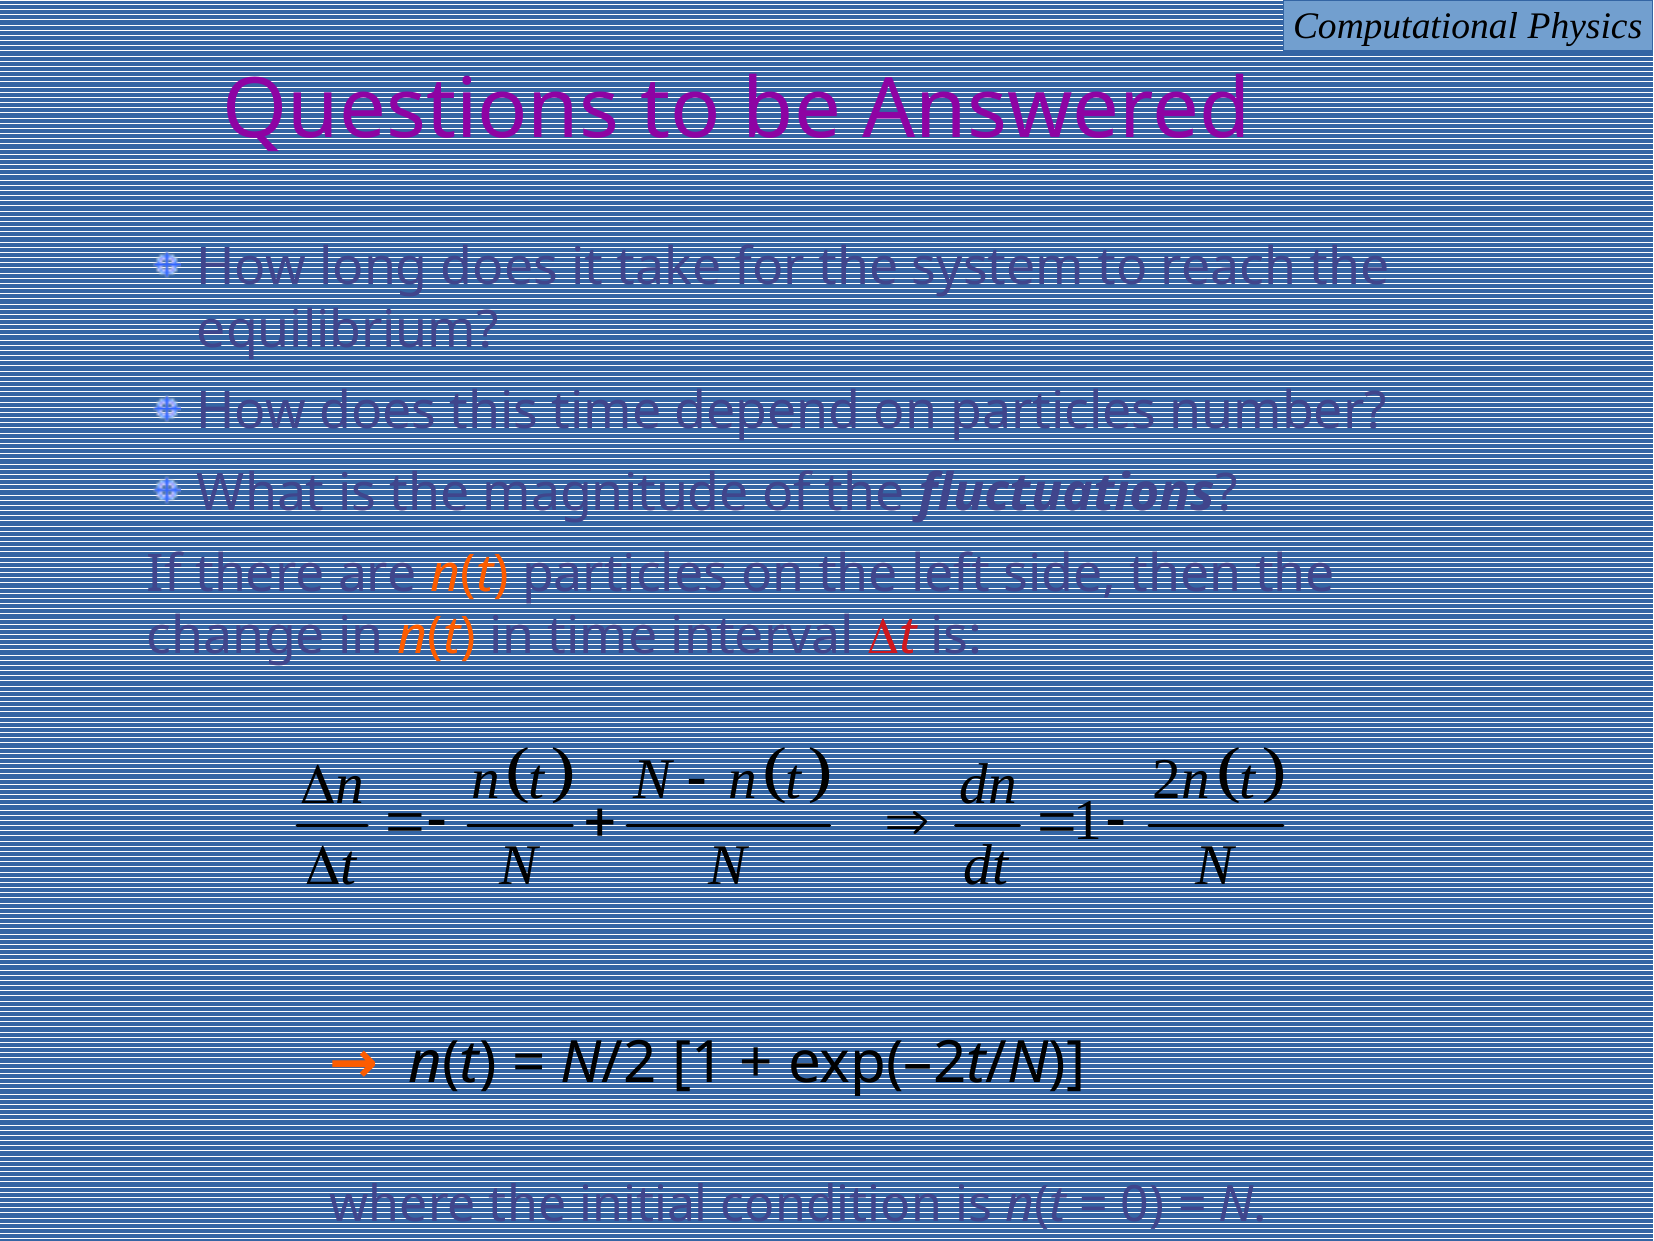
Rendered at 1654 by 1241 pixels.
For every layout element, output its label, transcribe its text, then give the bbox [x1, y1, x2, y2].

title Questions to be Answered [82, 40, 1357, 162]
list How long does it take for the system to reach the equilibrium? How does this time depend on particles number? What is the magnitude of the fluctuations? If there are n(t) particles on the left side, then the change in n(t) in time interval t is: [131, 225, 1407, 739]
chart [287, 738, 1295, 898]
text_box → n(t) = N/2 [1 + exp(–2t/N)] where the initial condition is n(t = 0) = N. [314, 945, 1255, 1194]
list [137, 906, 1413, 1082]
